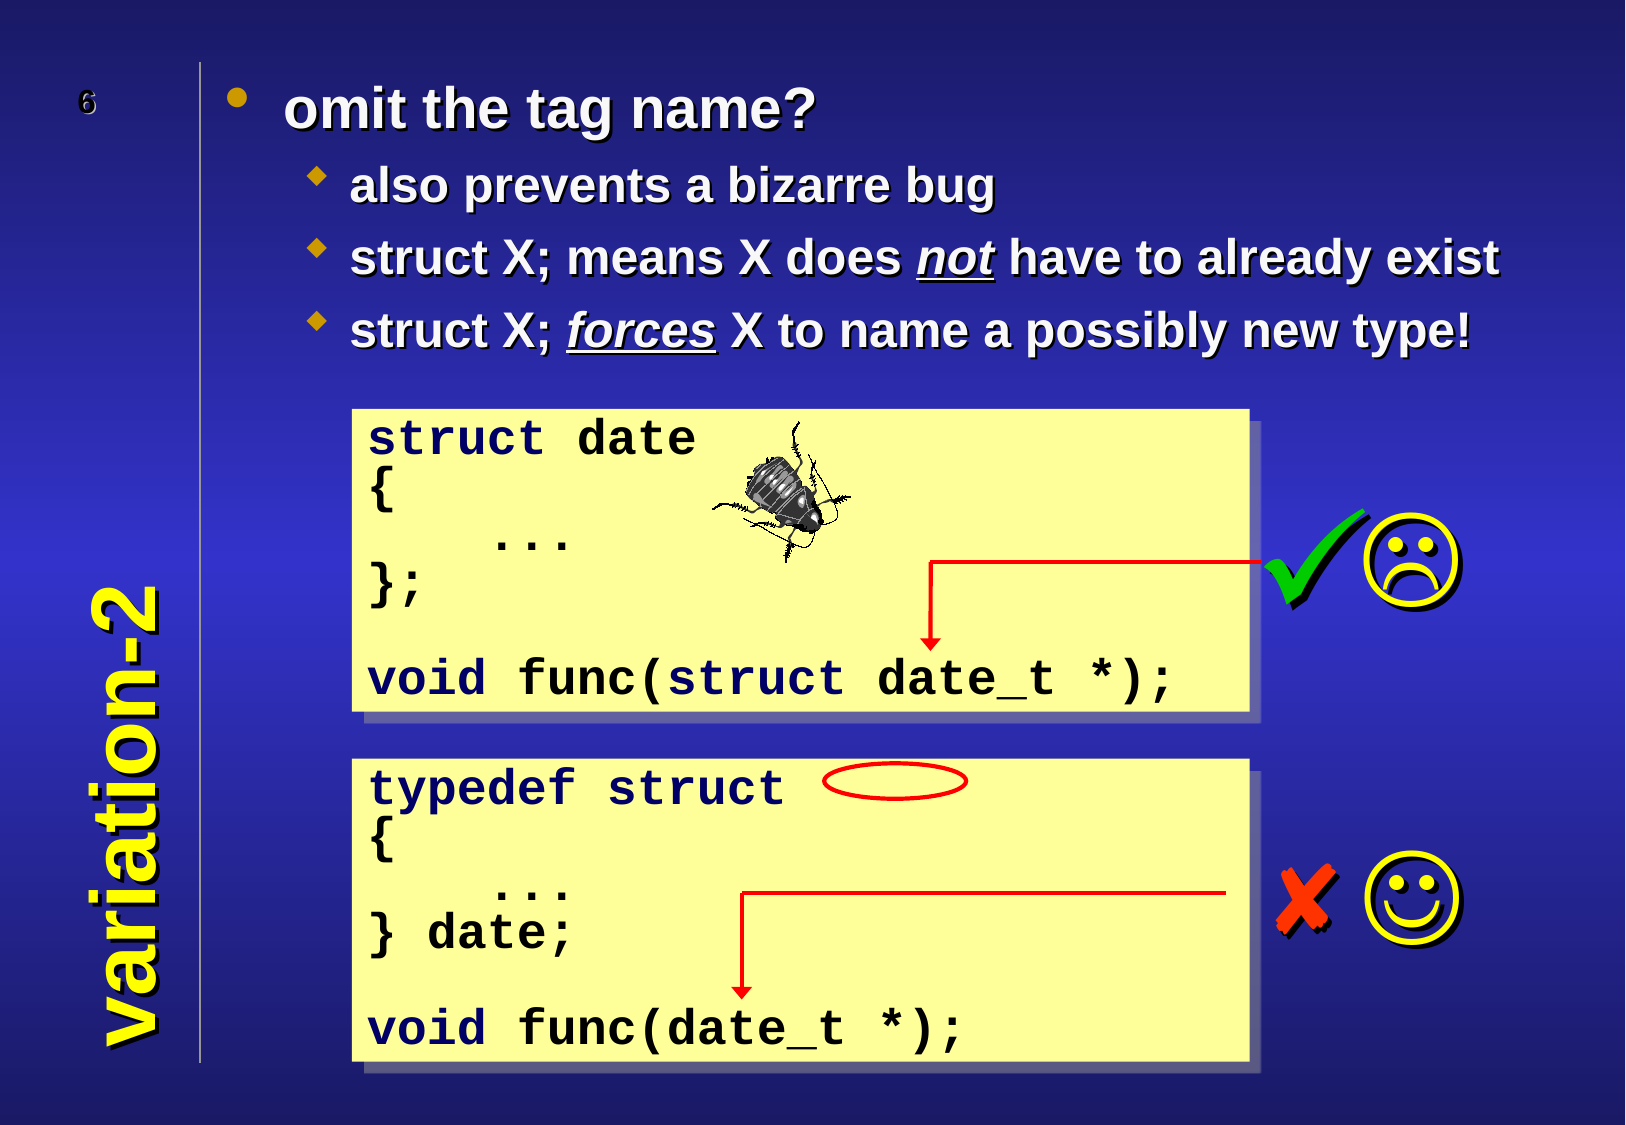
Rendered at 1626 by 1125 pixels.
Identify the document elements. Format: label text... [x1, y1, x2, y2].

text_box [746, 456, 822, 531]
text_box typedef struct { ... } date; void func(date_t *); [351, 758, 1250, 1062]
text_box  [1344, 472, 1533, 639]
text_box  [1237, 467, 1427, 662]
text_box struct date { ... }; void func(struct date_t *); [351, 408, 1250, 712]
text_box [817, 498, 833, 507]
text_box  [1344, 810, 1534, 977]
text_box [733, 503, 741, 508]
list omit the tag name? also prevents a bizarre bug struct X; means X does not have to already exist struct X; forces X to name a possibly new type! [212, 62, 1550, 1063]
text_box [787, 527, 796, 548]
text_box  [1249, 811, 1344, 977]
title variation-2 [50, 187, 188, 1063]
